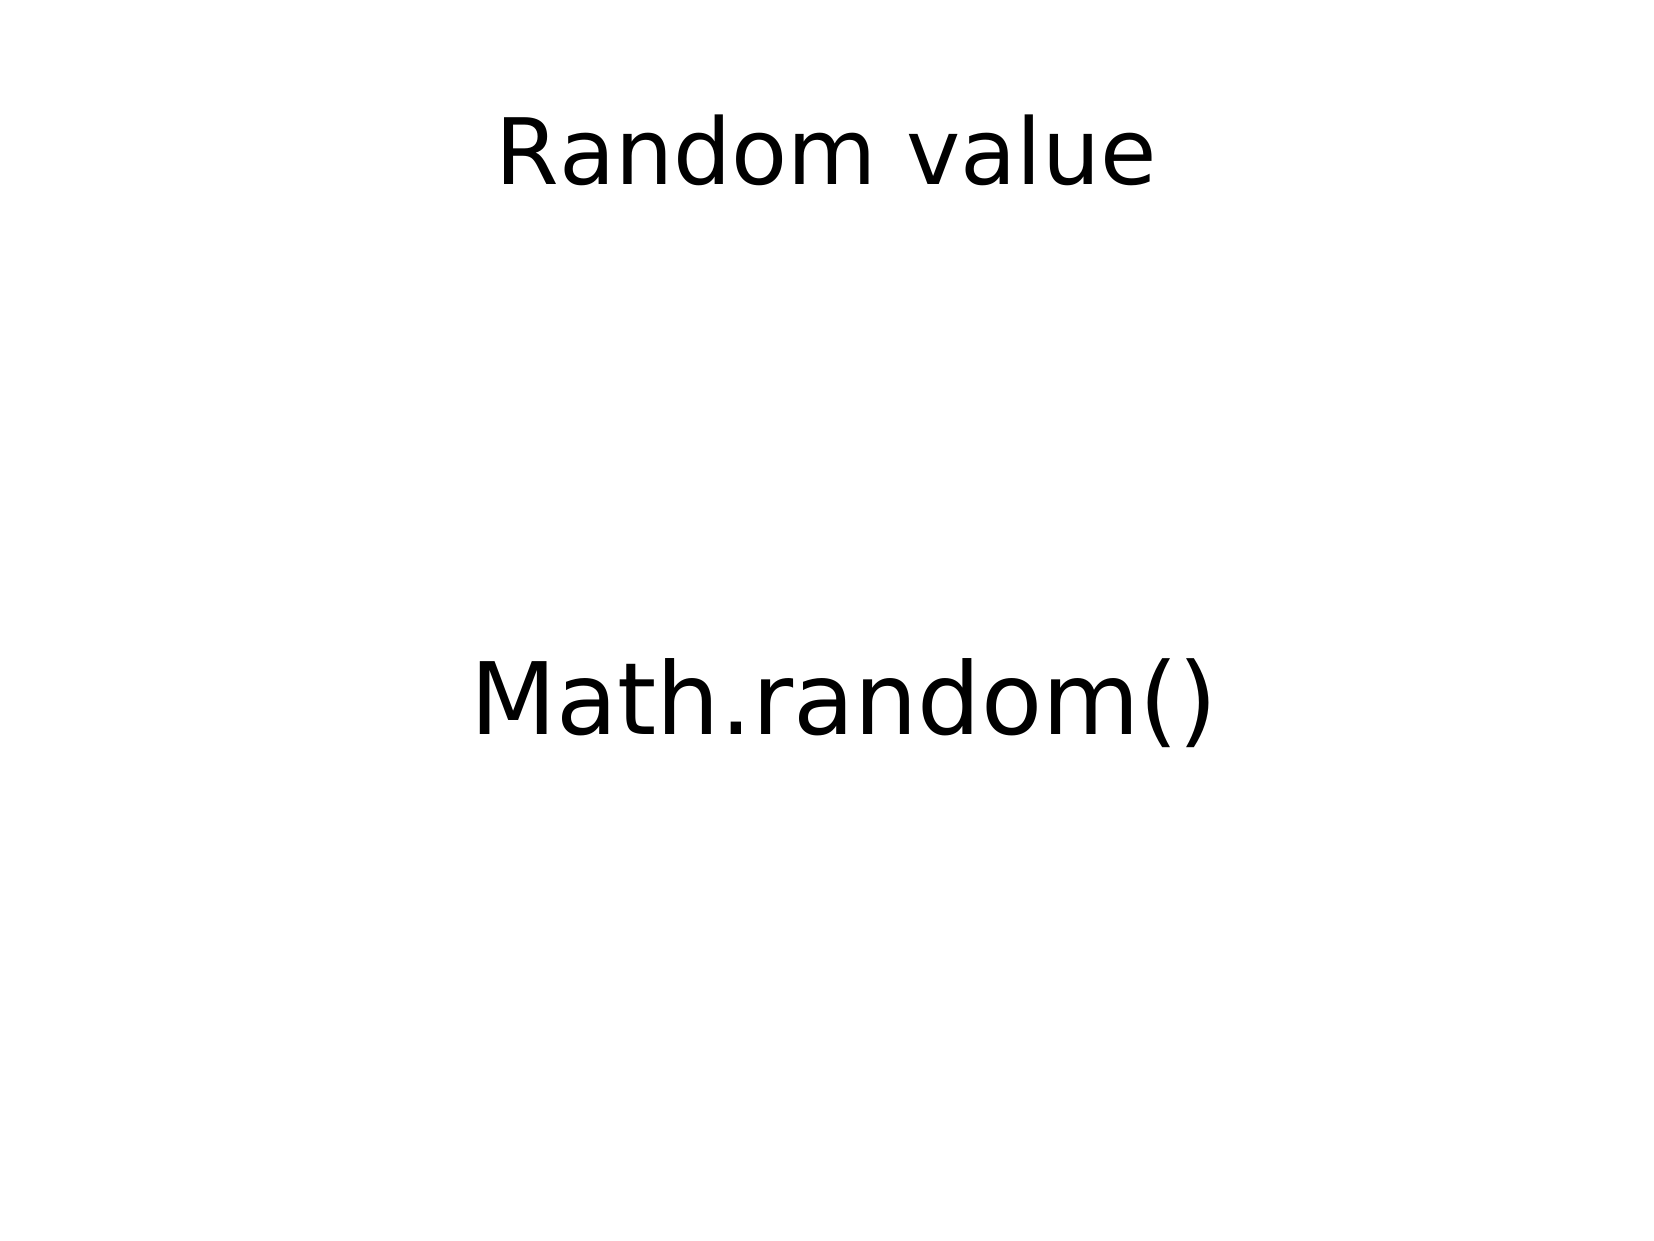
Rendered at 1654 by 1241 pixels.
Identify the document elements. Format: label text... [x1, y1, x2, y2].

subtitle Math.random() [82, 290, 1571, 1109]
title Random value [82, 49, 1571, 257]
